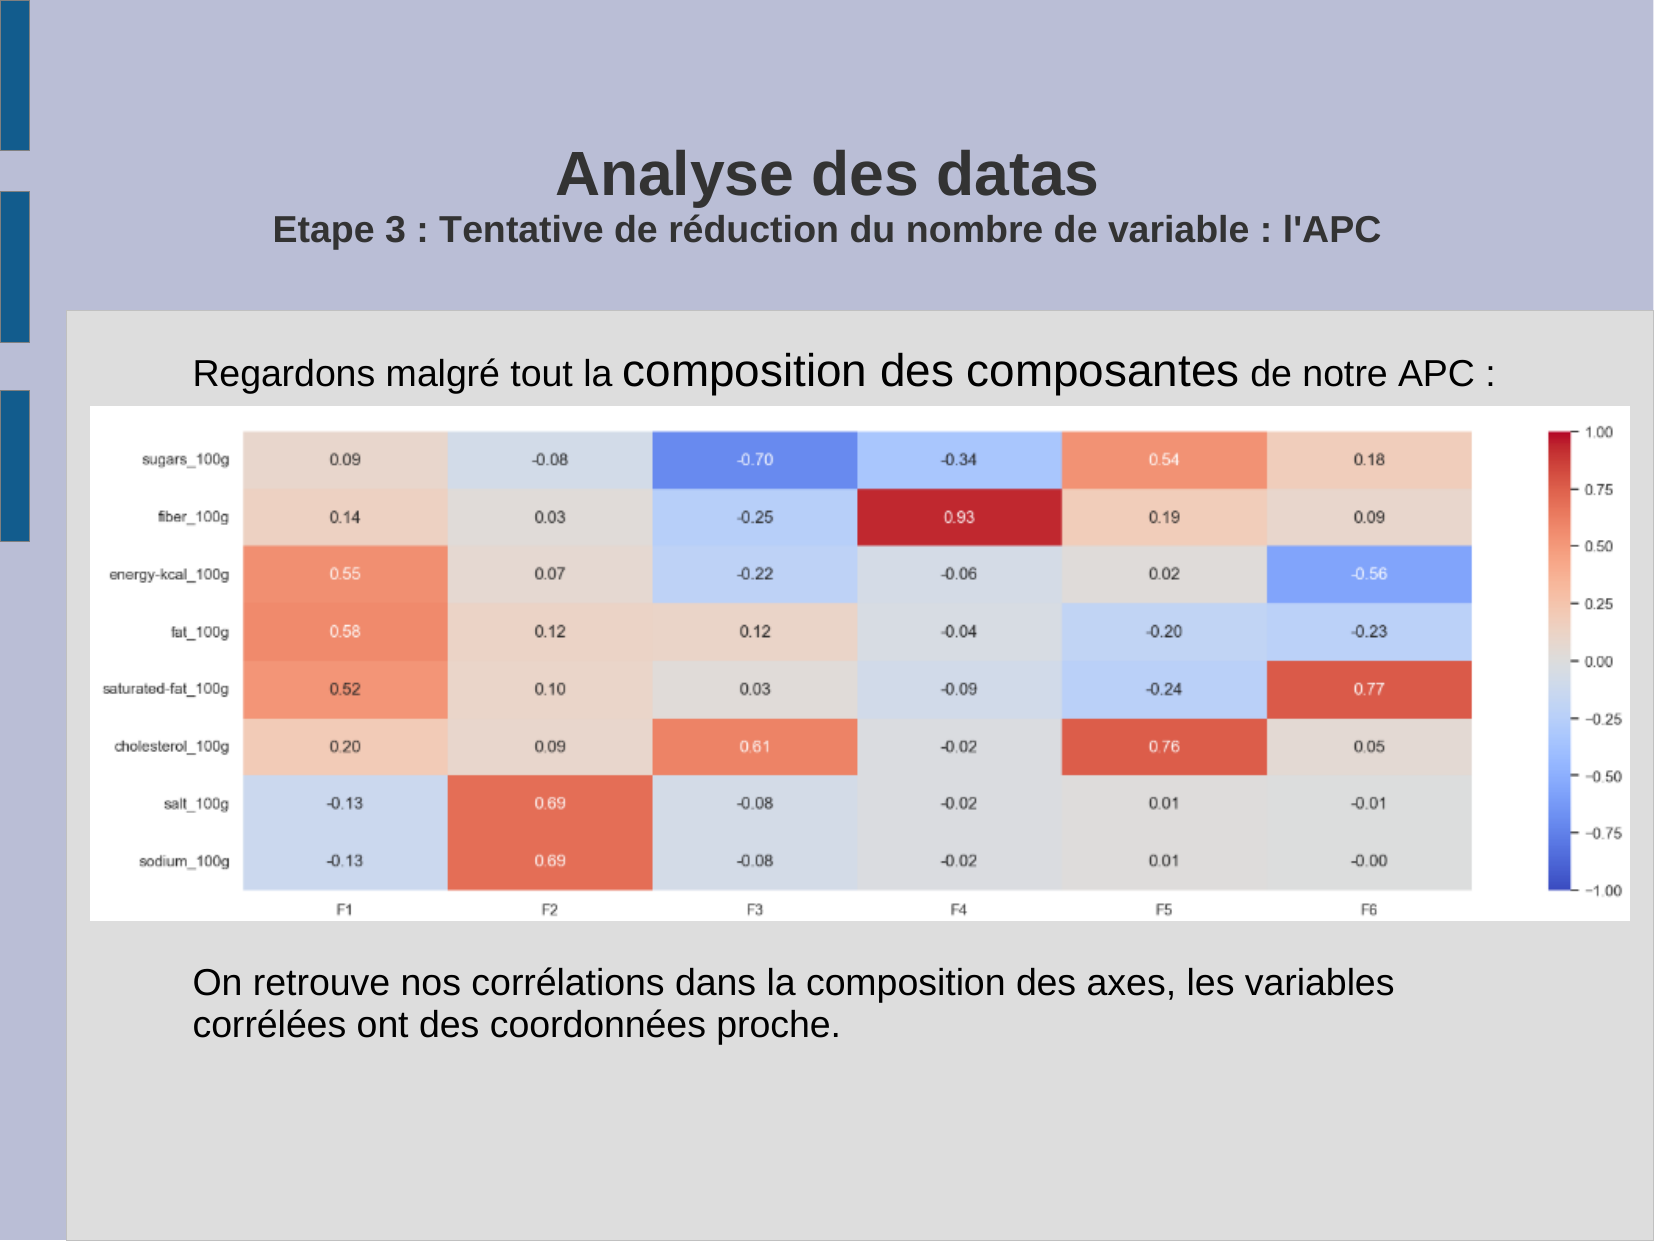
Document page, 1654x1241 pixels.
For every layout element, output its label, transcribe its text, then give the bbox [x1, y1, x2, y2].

picture [90, 406, 1630, 921]
title Analyse des datas Etape 3 : Tentative de réduction du nombre de variable : l'APC [121, 91, 1534, 299]
list Regardons malgré tout la composition des composantes de notre APC : [121, 344, 1534, 406]
list On retrouve nos corrélations dans la composition des axes, les variables corrélées ont des coordonnées proche. [121, 921, 1534, 1126]
